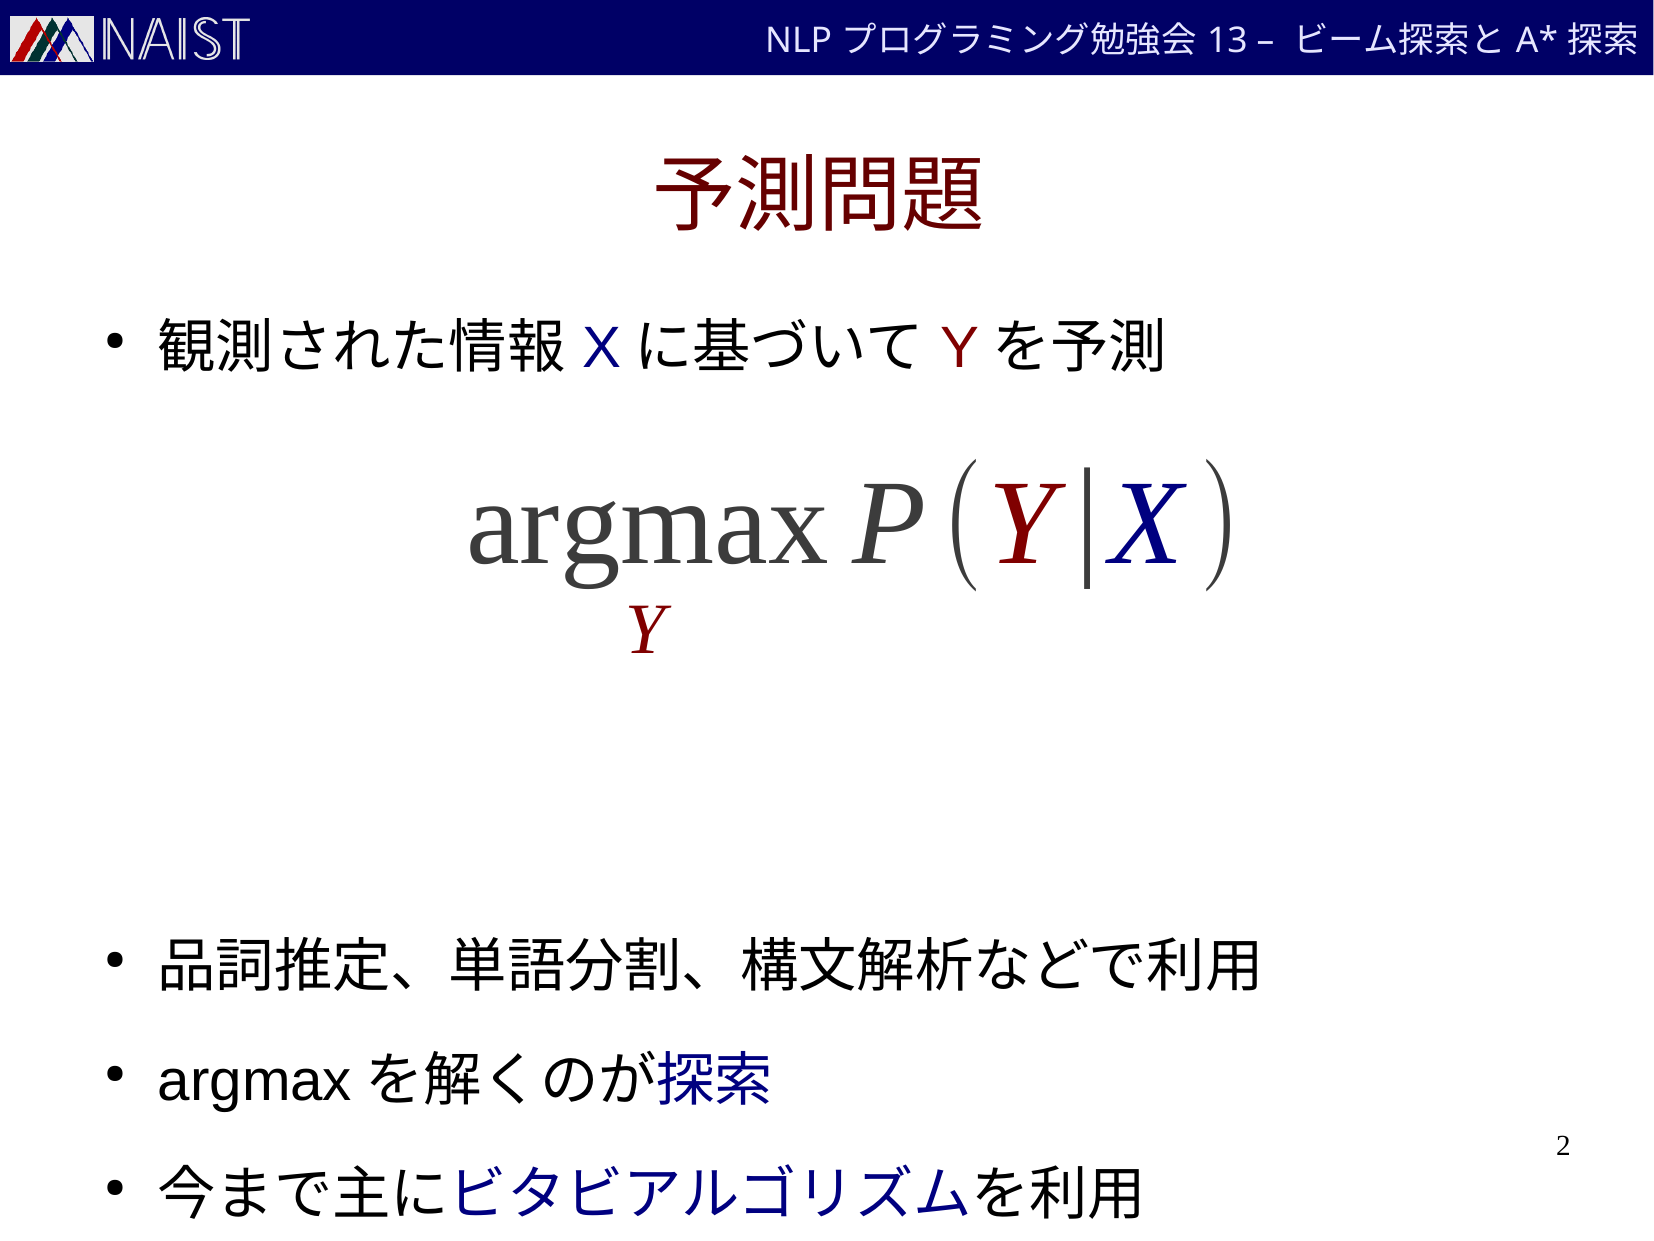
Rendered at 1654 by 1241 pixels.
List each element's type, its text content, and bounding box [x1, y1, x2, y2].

picture [102, 17, 251, 60]
chart [436, 450, 1270, 668]
title 予測問題 [75, 92, 1564, 285]
list 観測された情報Xに基づいてYを予測 品詞推定、単語分割、構文解析などで利用 argmaxを解くのが探索 今まで主にビタビアルゴリズムを利用 [86, 300, 1576, 1119]
picture [10, 16, 94, 62]
